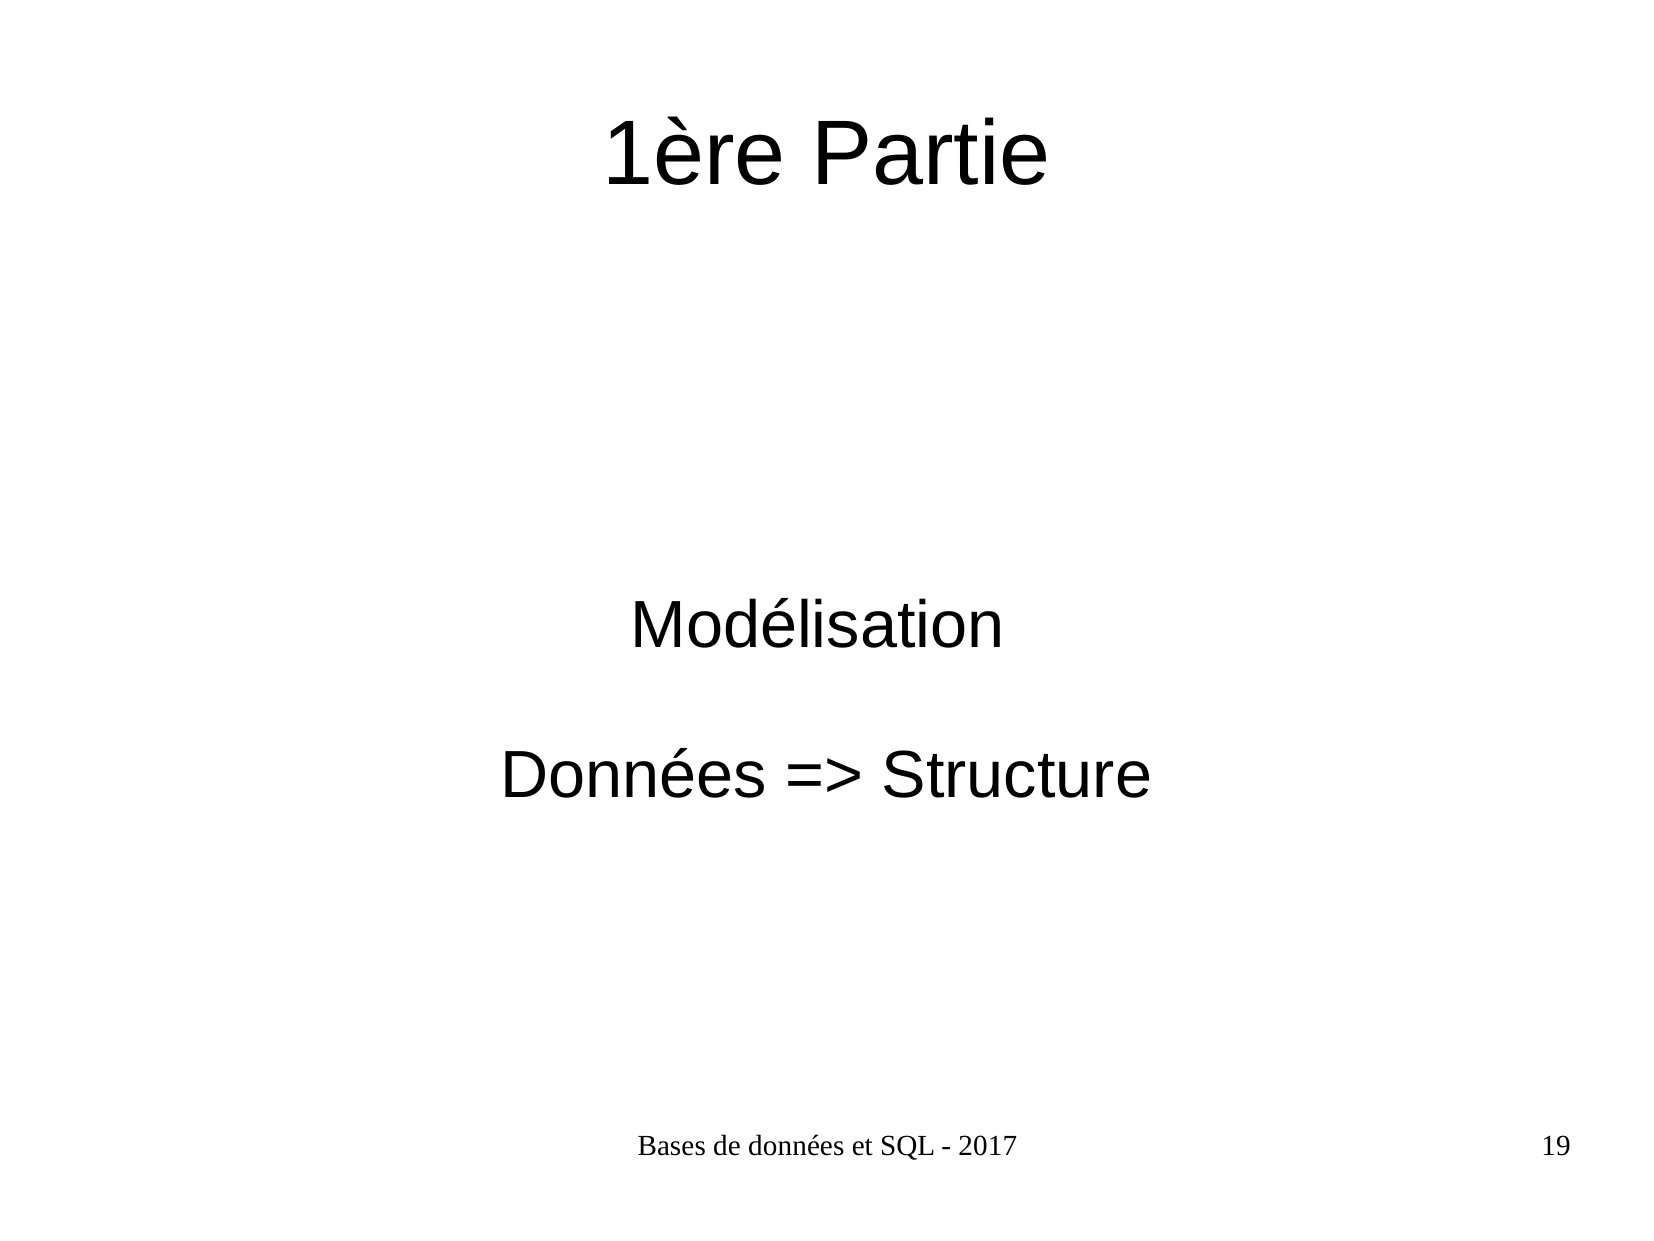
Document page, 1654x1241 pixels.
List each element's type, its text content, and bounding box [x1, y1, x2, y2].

title 1ère Partie [82, 56, 1571, 250]
subtitle Modélisation Données => Structure [82, 297, 1571, 1102]
